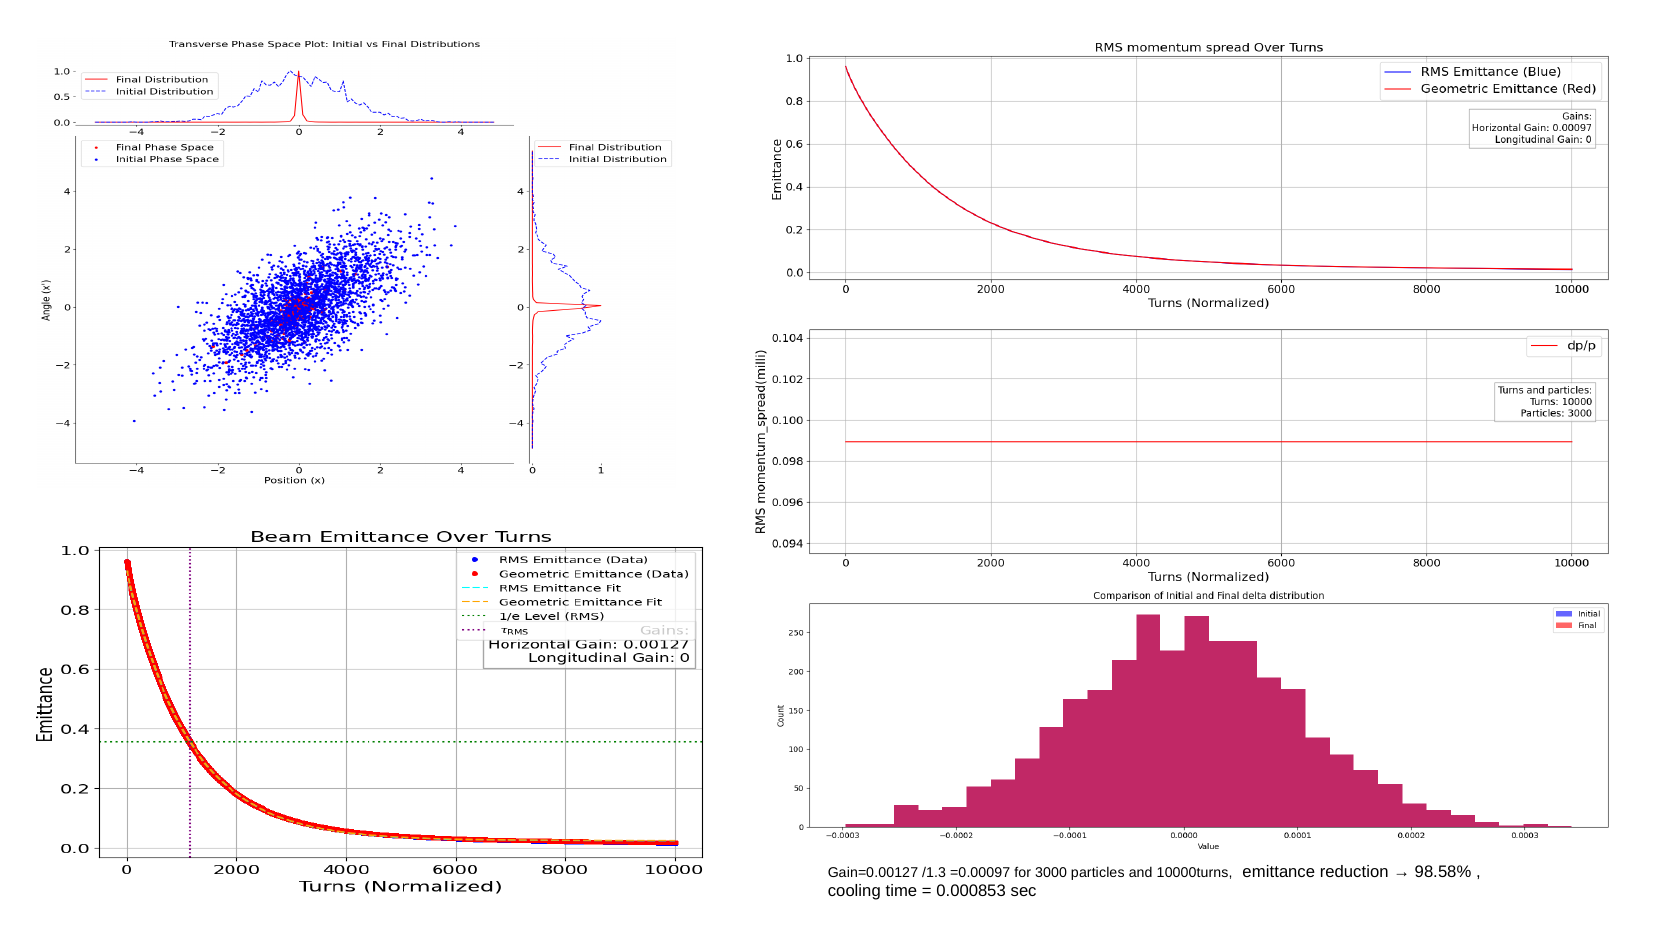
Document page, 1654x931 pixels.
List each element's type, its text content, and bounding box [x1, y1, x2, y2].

picture [750, 37, 1613, 856]
picture [25, 524, 713, 901]
picture [37, 37, 676, 488]
list Gain=0.00127 /1.3 =0.00097 for 3000 particles and 10000turns, emittance reduction → 98.58% , cooling time = 0.000853 sec [787, 862, 1538, 901]
